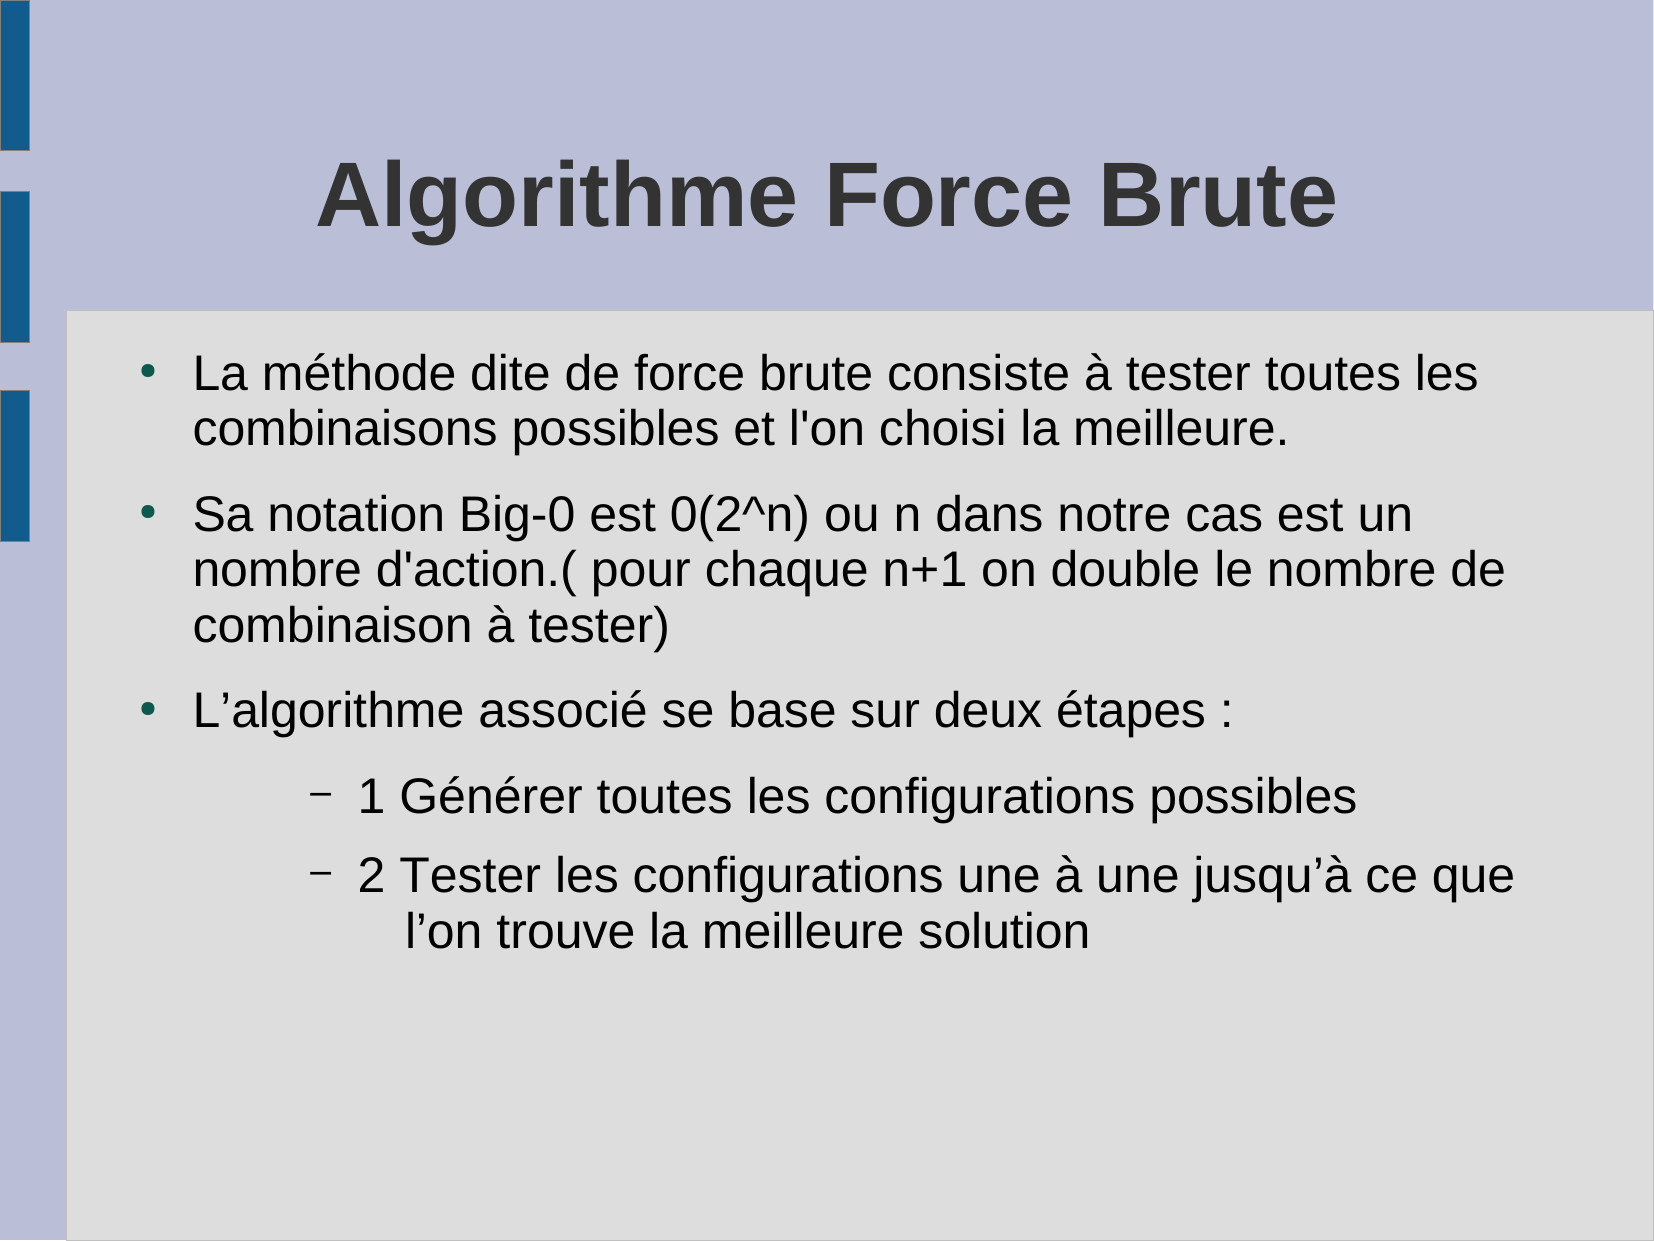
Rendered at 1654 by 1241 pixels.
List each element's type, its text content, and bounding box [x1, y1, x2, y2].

list La méthode dite de force brute consiste à tester toutes les combinaisons possibles et l'on choisi la meilleure. Sa notation Big-0 est 0(2^n) ou n dans notre cas est un nombre d'action.( pour chaque n+1 on double le nombre de combinaison à tester) L’algorithme associé se base sur deux étapes : 1 Générer toutes les configurations possibles 2 Tester les configurations une à une jusqu’à ce que l’on trouve la meilleure solution [121, 344, 1534, 1127]
title Algorithme Force Brute [121, 91, 1534, 299]
